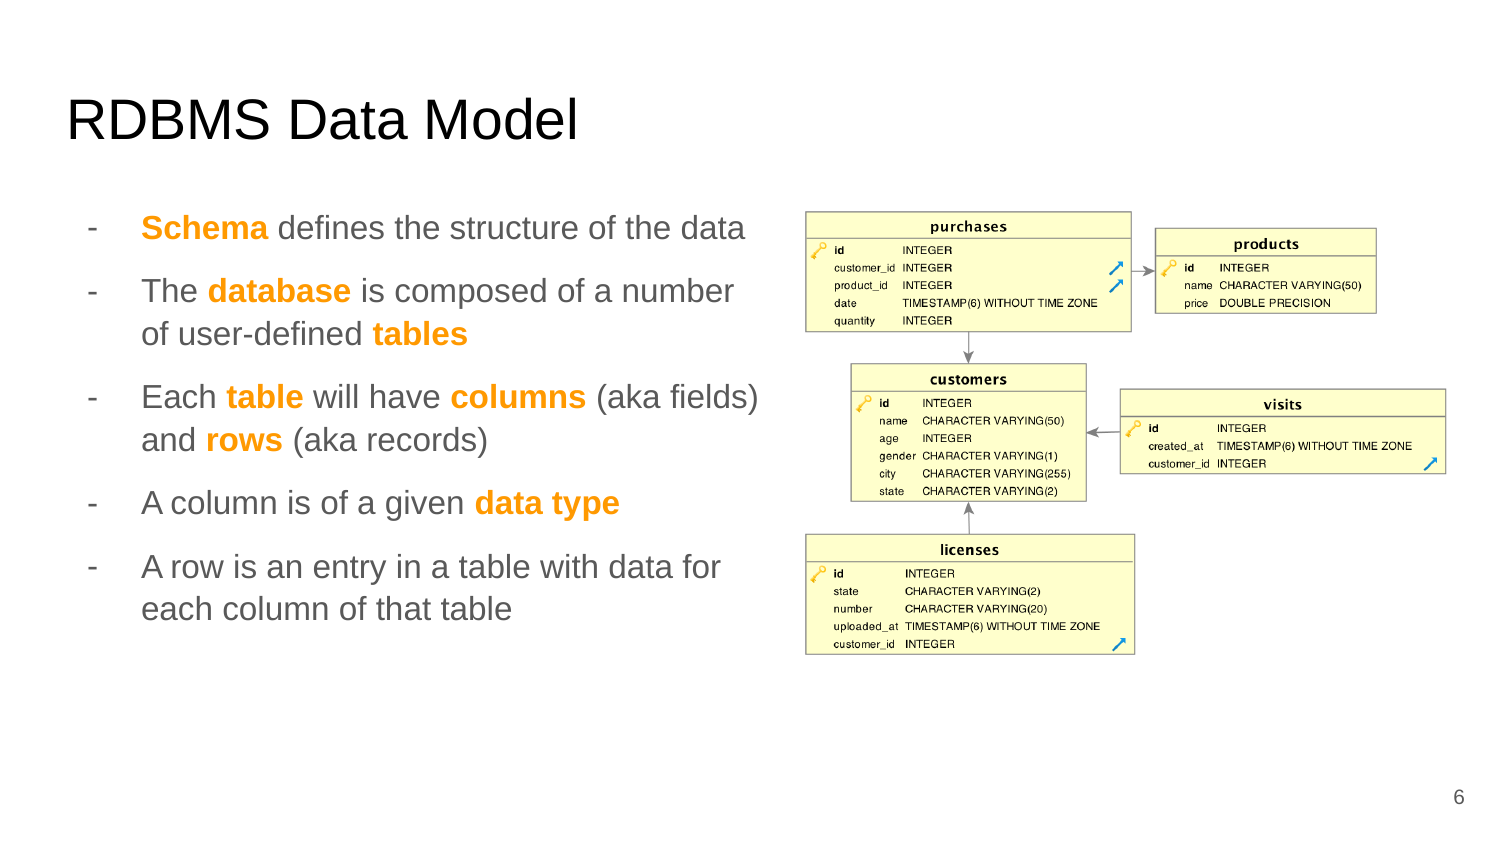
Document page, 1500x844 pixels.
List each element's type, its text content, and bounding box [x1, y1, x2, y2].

title RDBMS Data Model [51, 72, 1449, 167]
list Schema defines the structure of the data The database is composed of a number of user-defined tables Each table will have columns (aka fields) and rows (aka records) A column is of a given data type A row is an entry in a table with data for each column of that table [51, 188, 783, 795]
slide_number <number> [1389, 764, 1480, 830]
picture [801, 207, 1449, 658]
